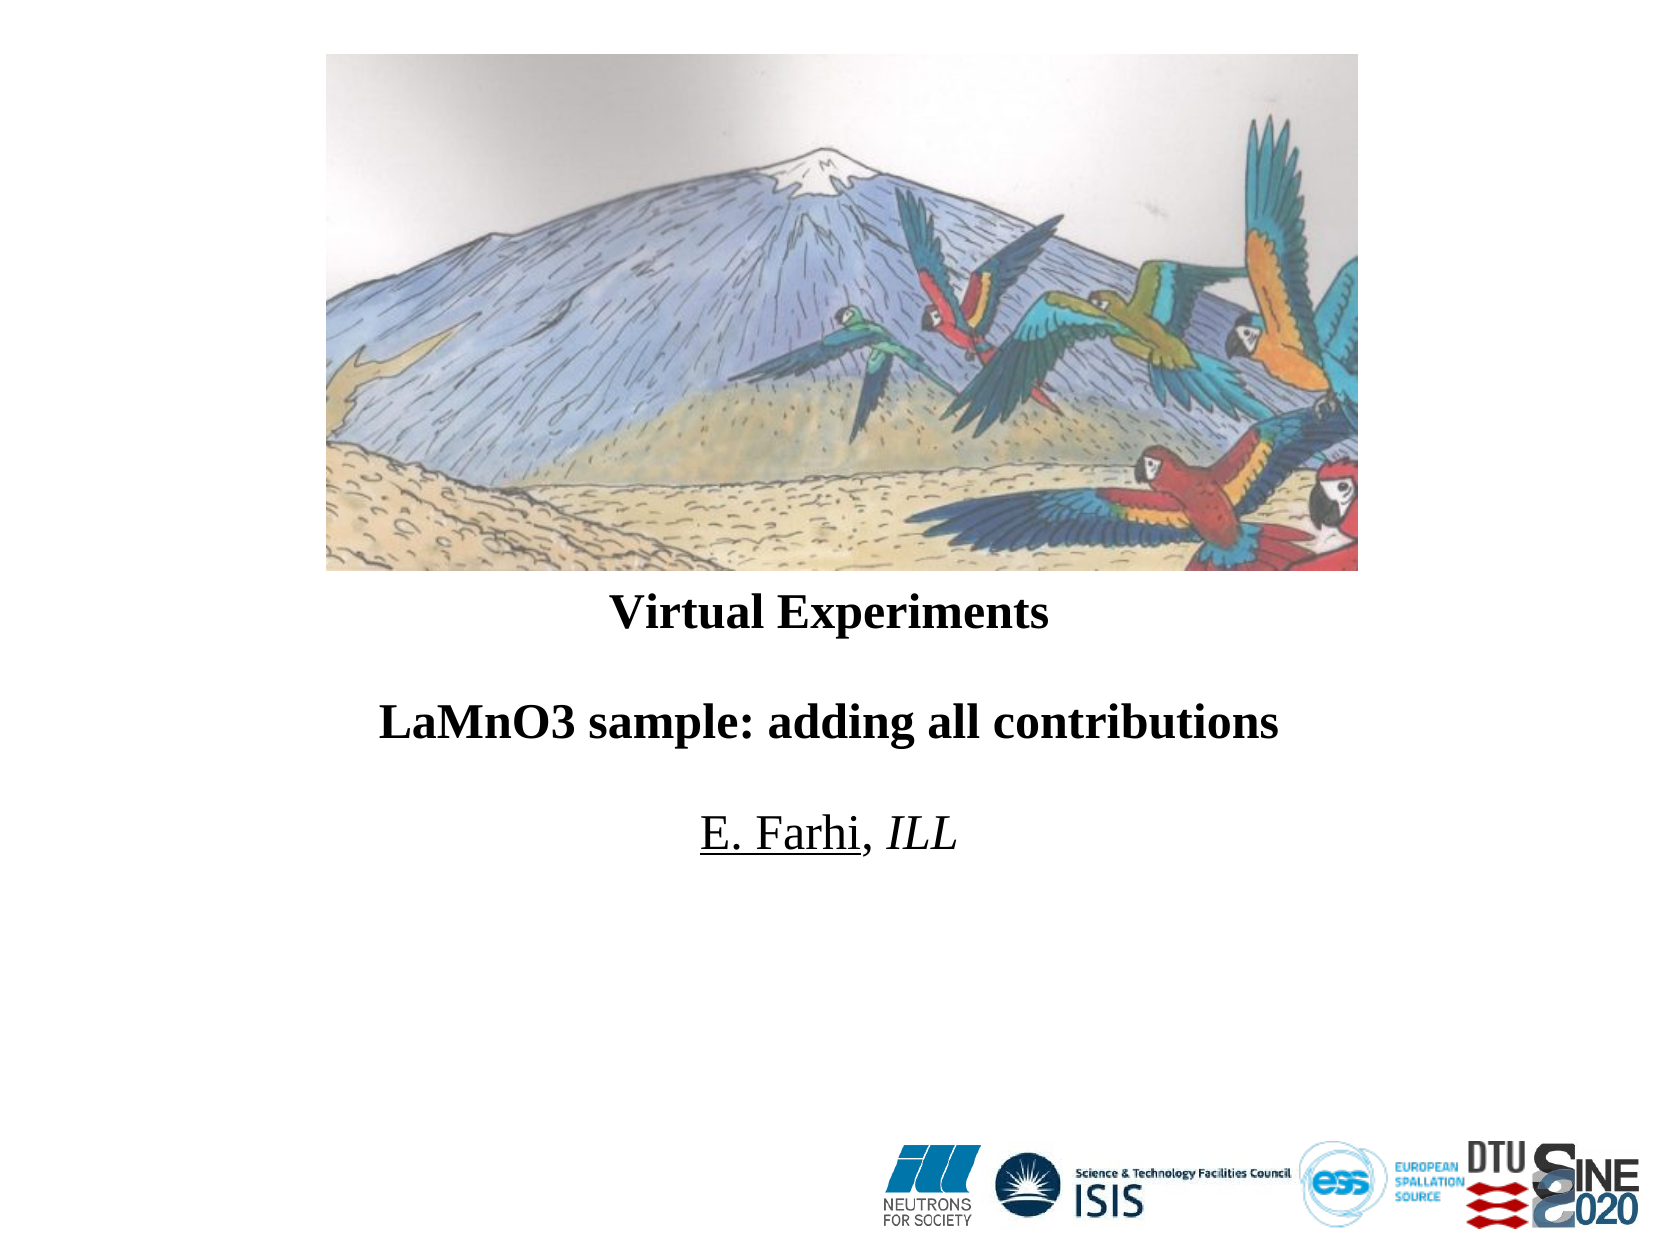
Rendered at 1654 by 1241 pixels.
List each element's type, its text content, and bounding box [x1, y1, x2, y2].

picture [326, 54, 1358, 571]
picture [880, 1141, 1529, 1229]
picture [1530, 1141, 1642, 1229]
text_box Virtual Experiments LaMnO3 sample: adding all contributions E. Farhi, ILL [47, 583, 1612, 1130]
